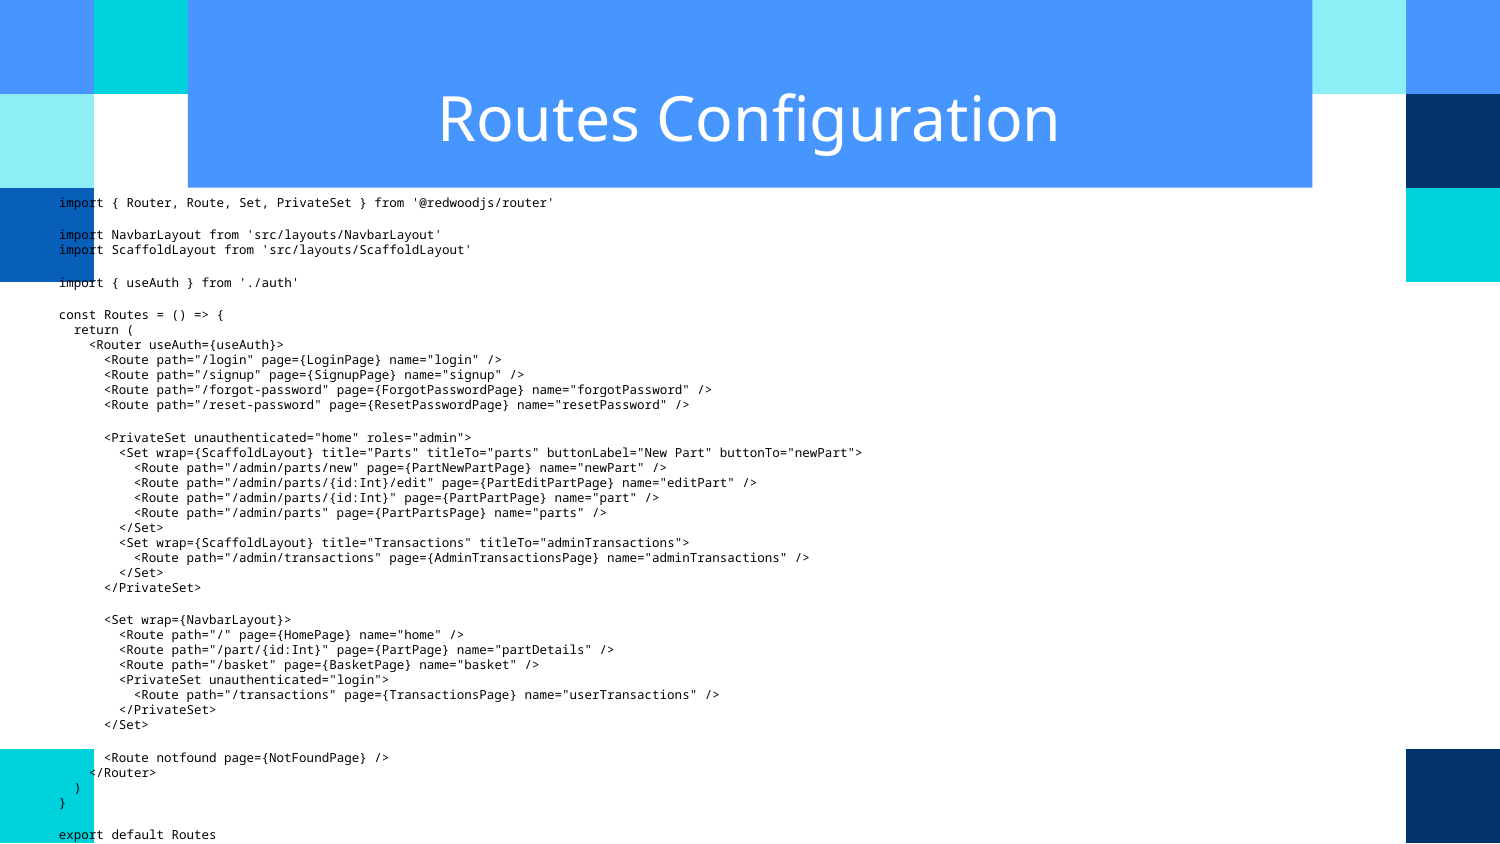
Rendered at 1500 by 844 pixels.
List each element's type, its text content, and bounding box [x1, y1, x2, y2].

title Routes Configuration [187, 0, 1313, 188]
subtitle import { Router, Route, Set, PrivateSet } from '@redwoodjs/router' import NavbarLayout from 'src/layouts/NavbarLayout' import ScaffoldLayout from 'src/layouts/ScaffoldLayout' import { useAuth } from './auth' const Routes = () => { return ( <Router useAuth={useAuth}> <Route path="/login" page={LoginPage} name="login" /> <Route path="/signup" page={SignupPage} name="signup" /> <Route path="/forgot-password" page={ForgotPasswordPage} name="forgotPassword" /> <Route path="/reset-password" page={ResetPasswordPage} name="resetPassword" /> <PrivateSet unauthenticated="home" roles="admin"> <Set wrap={ScaffoldLayout} title="Parts" titleTo="parts" buttonLabel="New Part" buttonTo="newPart"> <Route path="/admin/parts/new" page={PartNewPartPage} name="newPart" /> <Route path="/admin/parts/{id:Int}/edit" page={PartEditPartPage} name="editPart" /> <Route path="/admin/parts/{id:Int}" page={PartPartPage} name="part" /> <Route path="/admin/parts" page={PartPartsPage} name="parts" /> </Set> <Set wrap={ScaffoldLayout} title="Transactions" titleTo="adminTransactions"> <Route path="/admin/transactions" page={AdminTransactionsPage} name="adminTransactions" /> </Set> </PrivateSet> <Set wrap={NavbarLayout}> <Route path="/" page={HomePage} name="home" /> <Route path="/part/{id:Int}" page={PartPage} name="partDetails" /> <Route path="/basket" page={BasketPage} name="basket" /> <PrivateSet unauthenticated="login"> <Route path="/transactions" page={TransactionsPage} name="userTransactions" /> </PrivateSet> </Set> <Route notfound page={NotFoundPage} /> </Router> ) } export default Routes [0, 179, 1500, 827]
